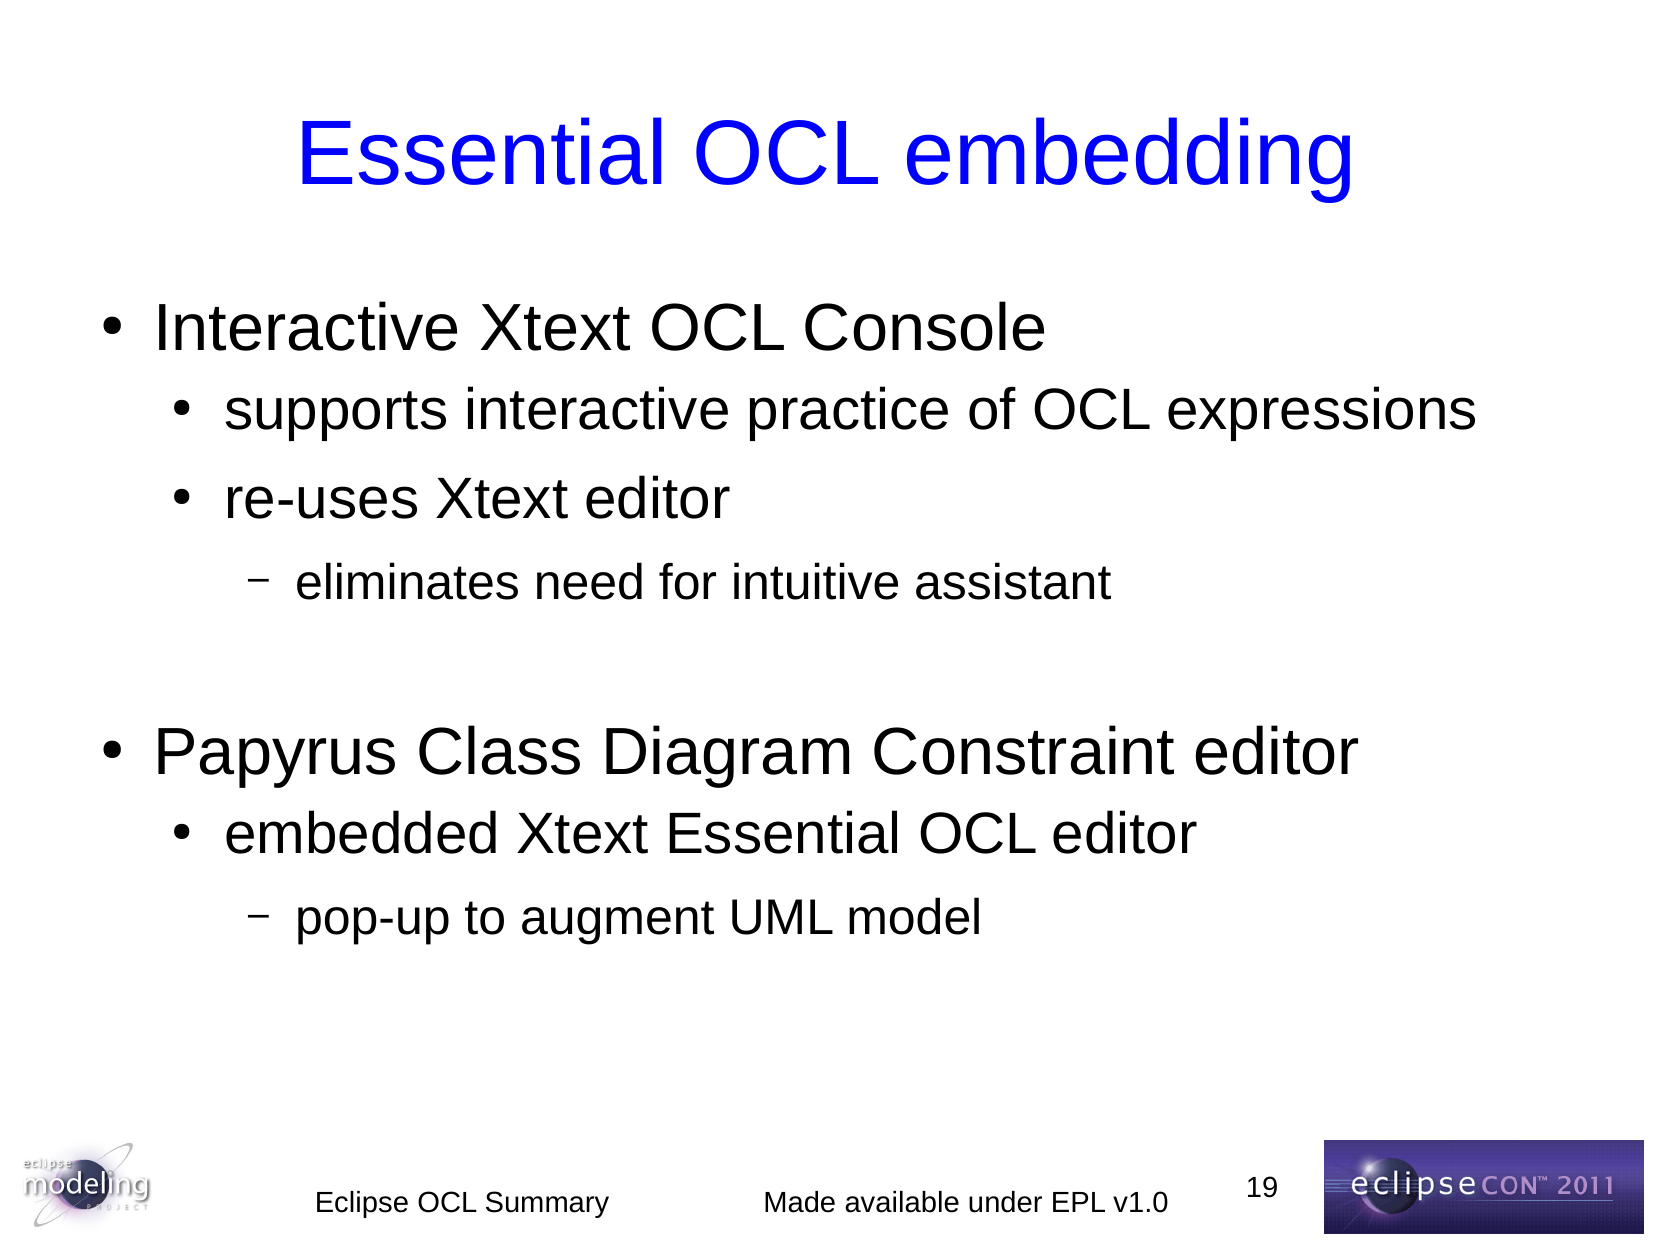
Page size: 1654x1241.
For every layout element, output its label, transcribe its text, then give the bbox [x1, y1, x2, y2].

picture [1324, 1140, 1644, 1234]
list Interactive Xtext OCL Console supports interactive practice of OCL expressions re-uses Xtext editor eliminates need for intuitive assistant Papyrus Class Diagram Constraint editor embedded Xtext Essential OCL editor pop-up to augment UML model [82, 290, 1571, 1094]
title Essential OCL embedding [82, 56, 1571, 250]
picture [9, 1136, 156, 1235]
